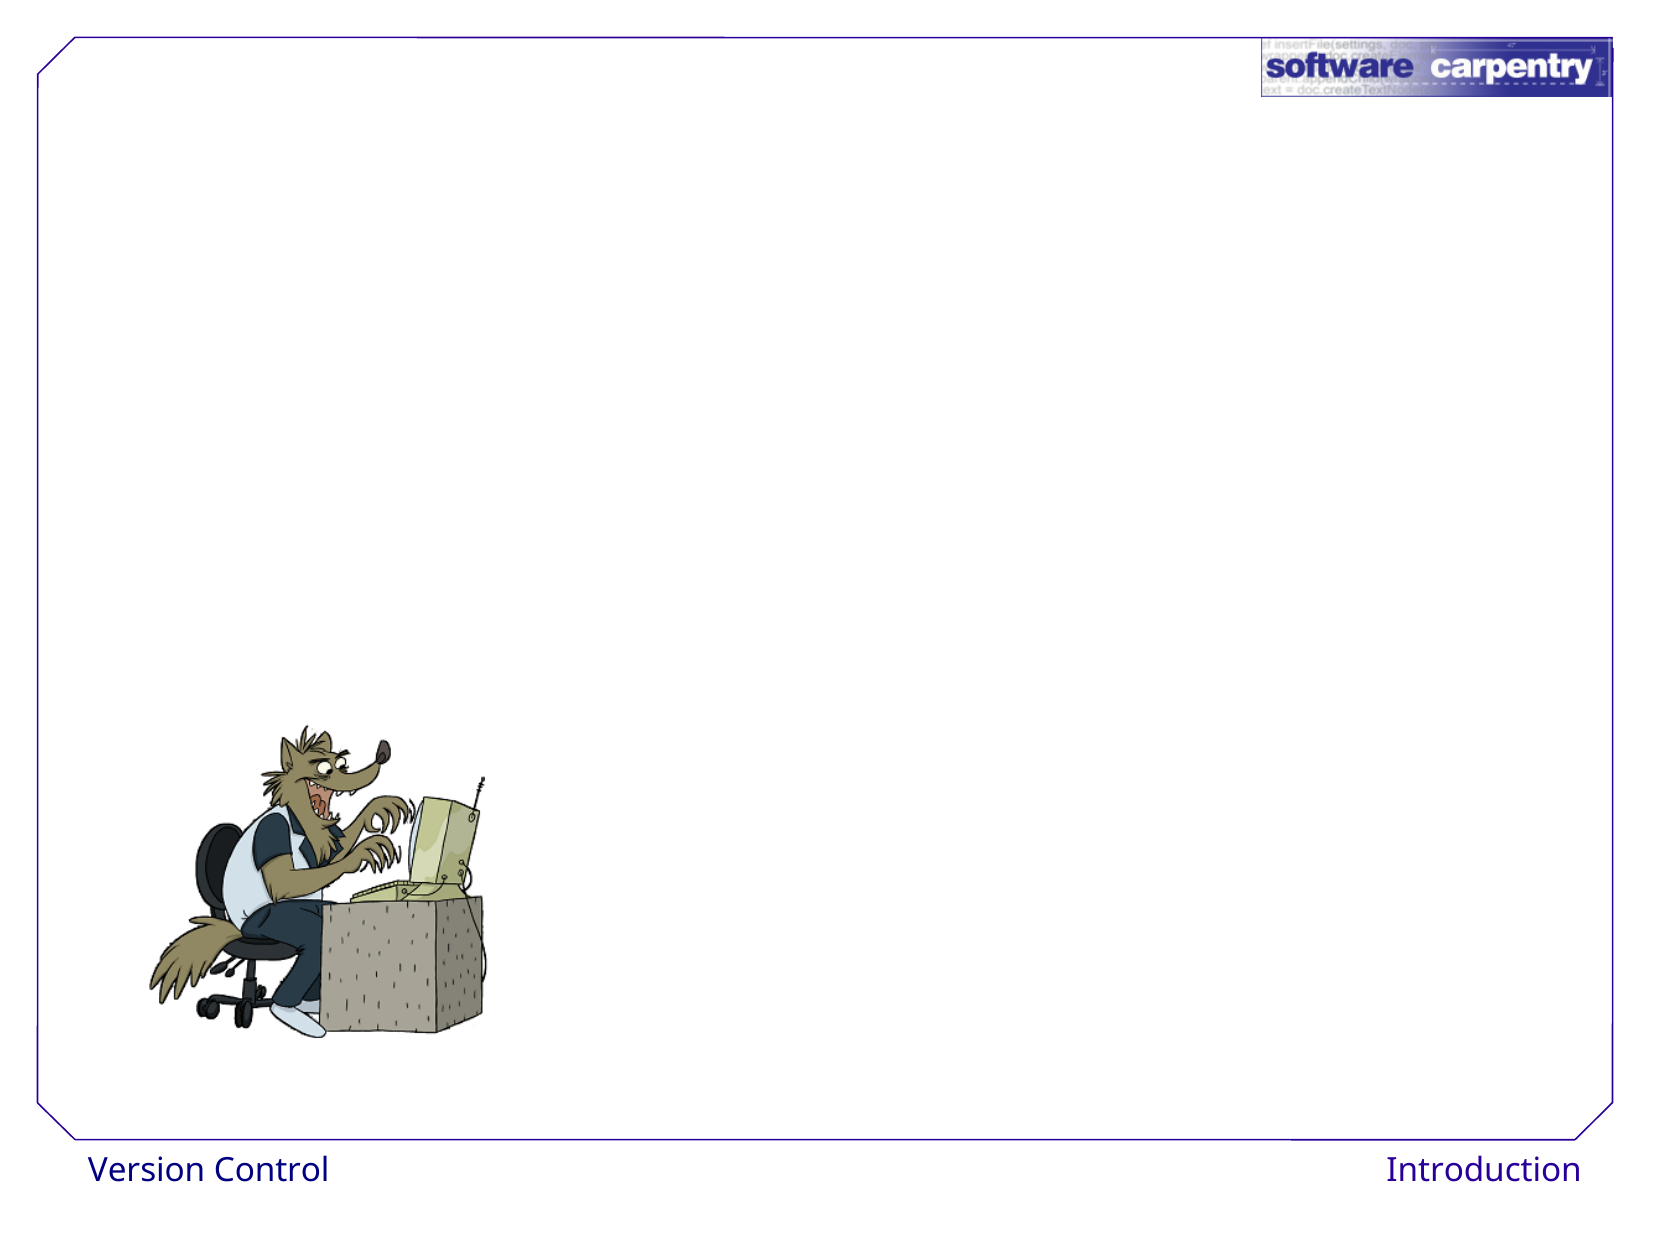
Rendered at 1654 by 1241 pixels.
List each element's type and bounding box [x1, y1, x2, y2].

picture [137, 705, 516, 1069]
picture [1261, 39, 1613, 97]
